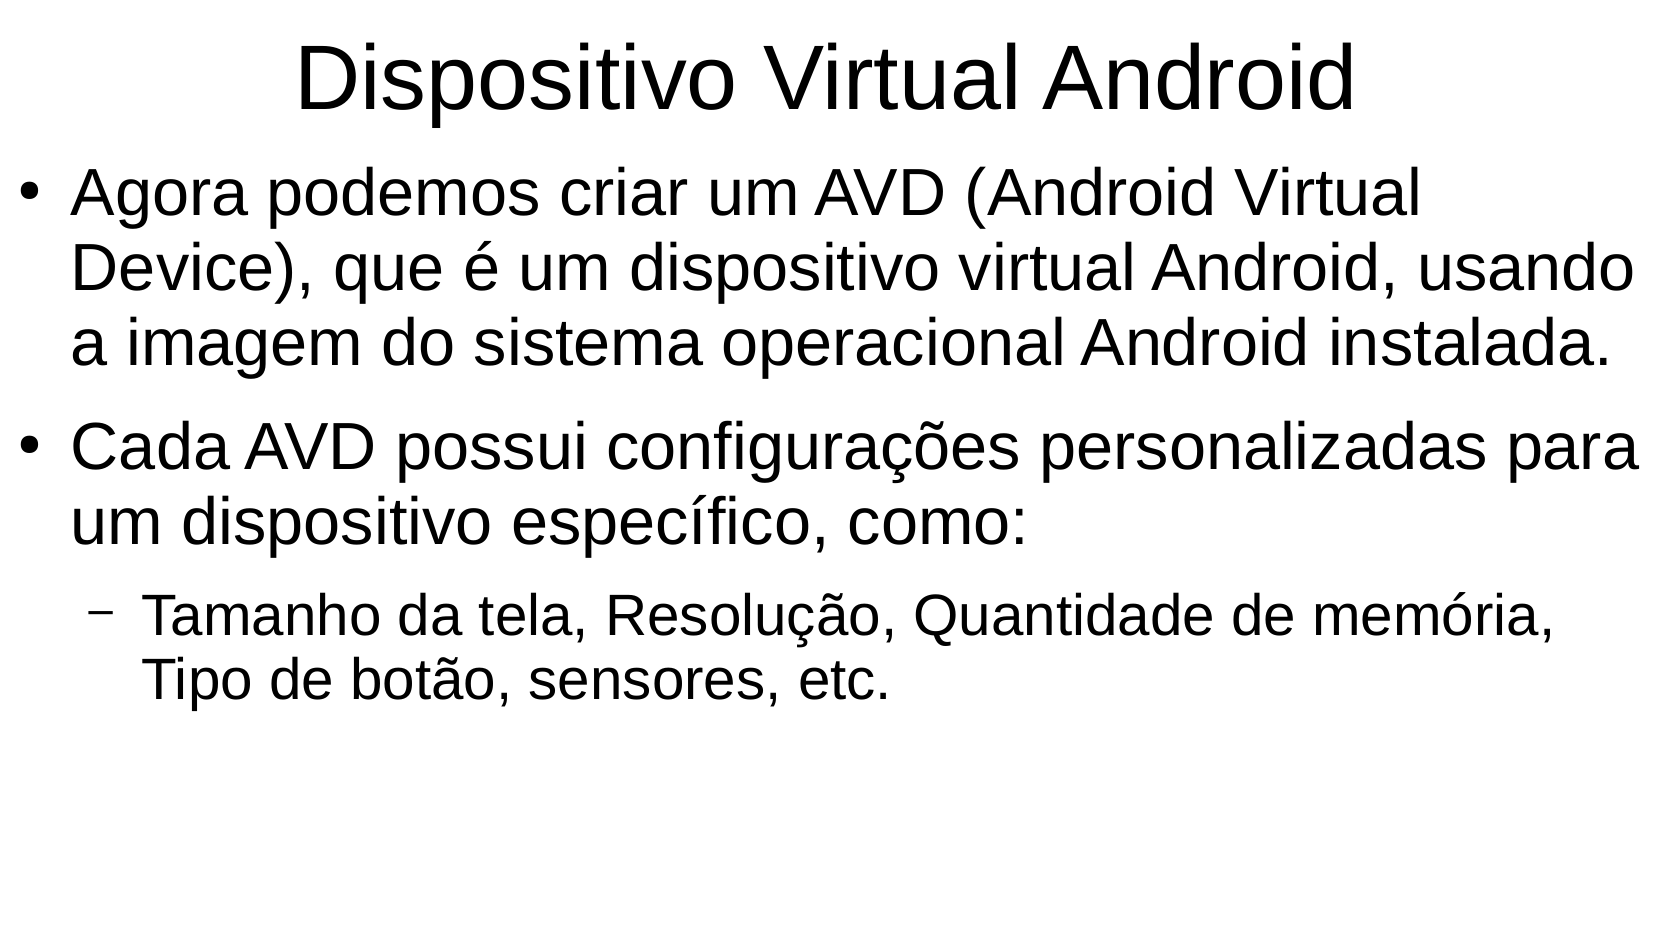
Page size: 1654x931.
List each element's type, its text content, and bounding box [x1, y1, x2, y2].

title Dispositivo Virtual Android [0, 0, 1654, 155]
list Agora podemos criar um AVD (Android Virtual Device), que é um dispositivo virtual Android, usando a imagem do sistema operacional Android instalada. Cada AVD possui configurações personalizadas para um dispositivo específico, como: Tamanho da tela, Resolução, Quantidade de memória, Tipo de botão, sensores, etc. [0, 155, 1654, 867]
